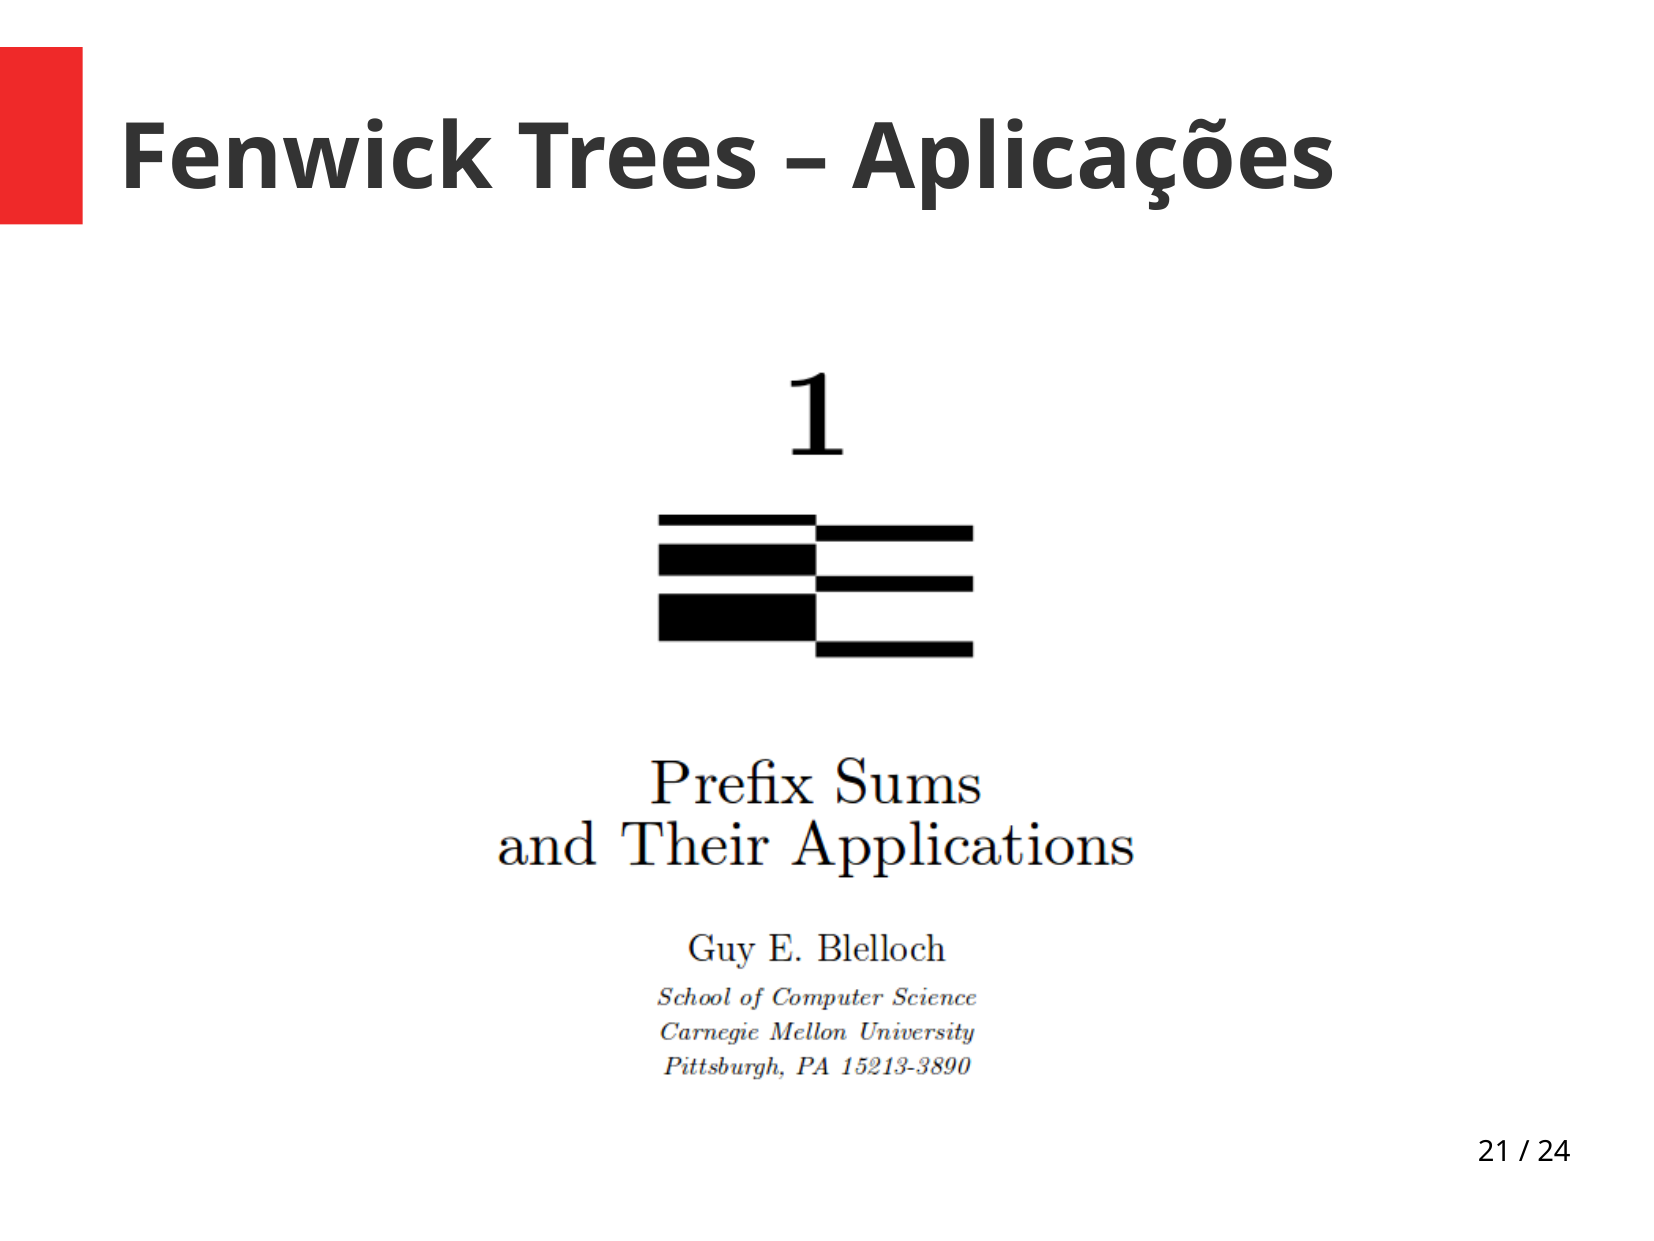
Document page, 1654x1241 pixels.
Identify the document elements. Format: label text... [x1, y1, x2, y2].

picture [448, 310, 1164, 1111]
title Fenwick Trees – Aplicações [118, 49, 1571, 257]
